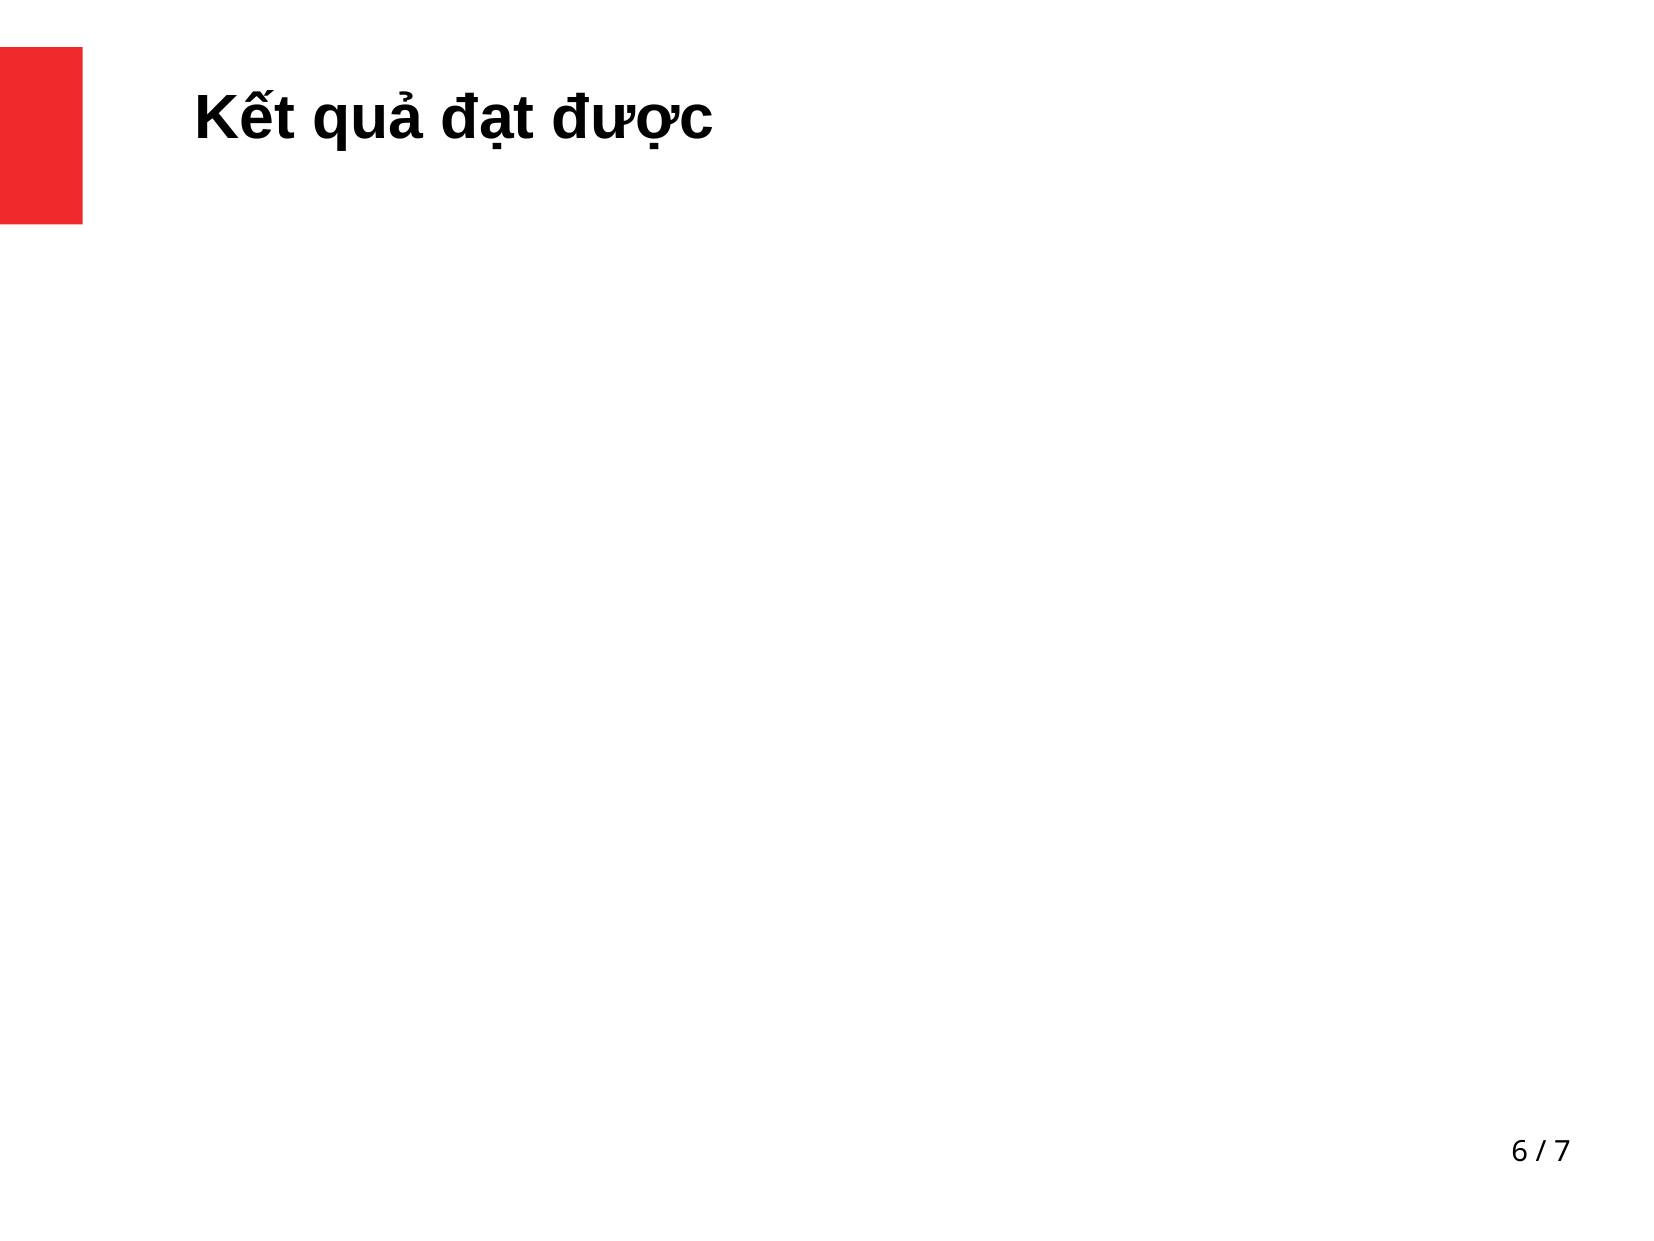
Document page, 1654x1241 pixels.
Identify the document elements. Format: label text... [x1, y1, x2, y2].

text_box Kết quả đạt được [180, 75, 1486, 160]
